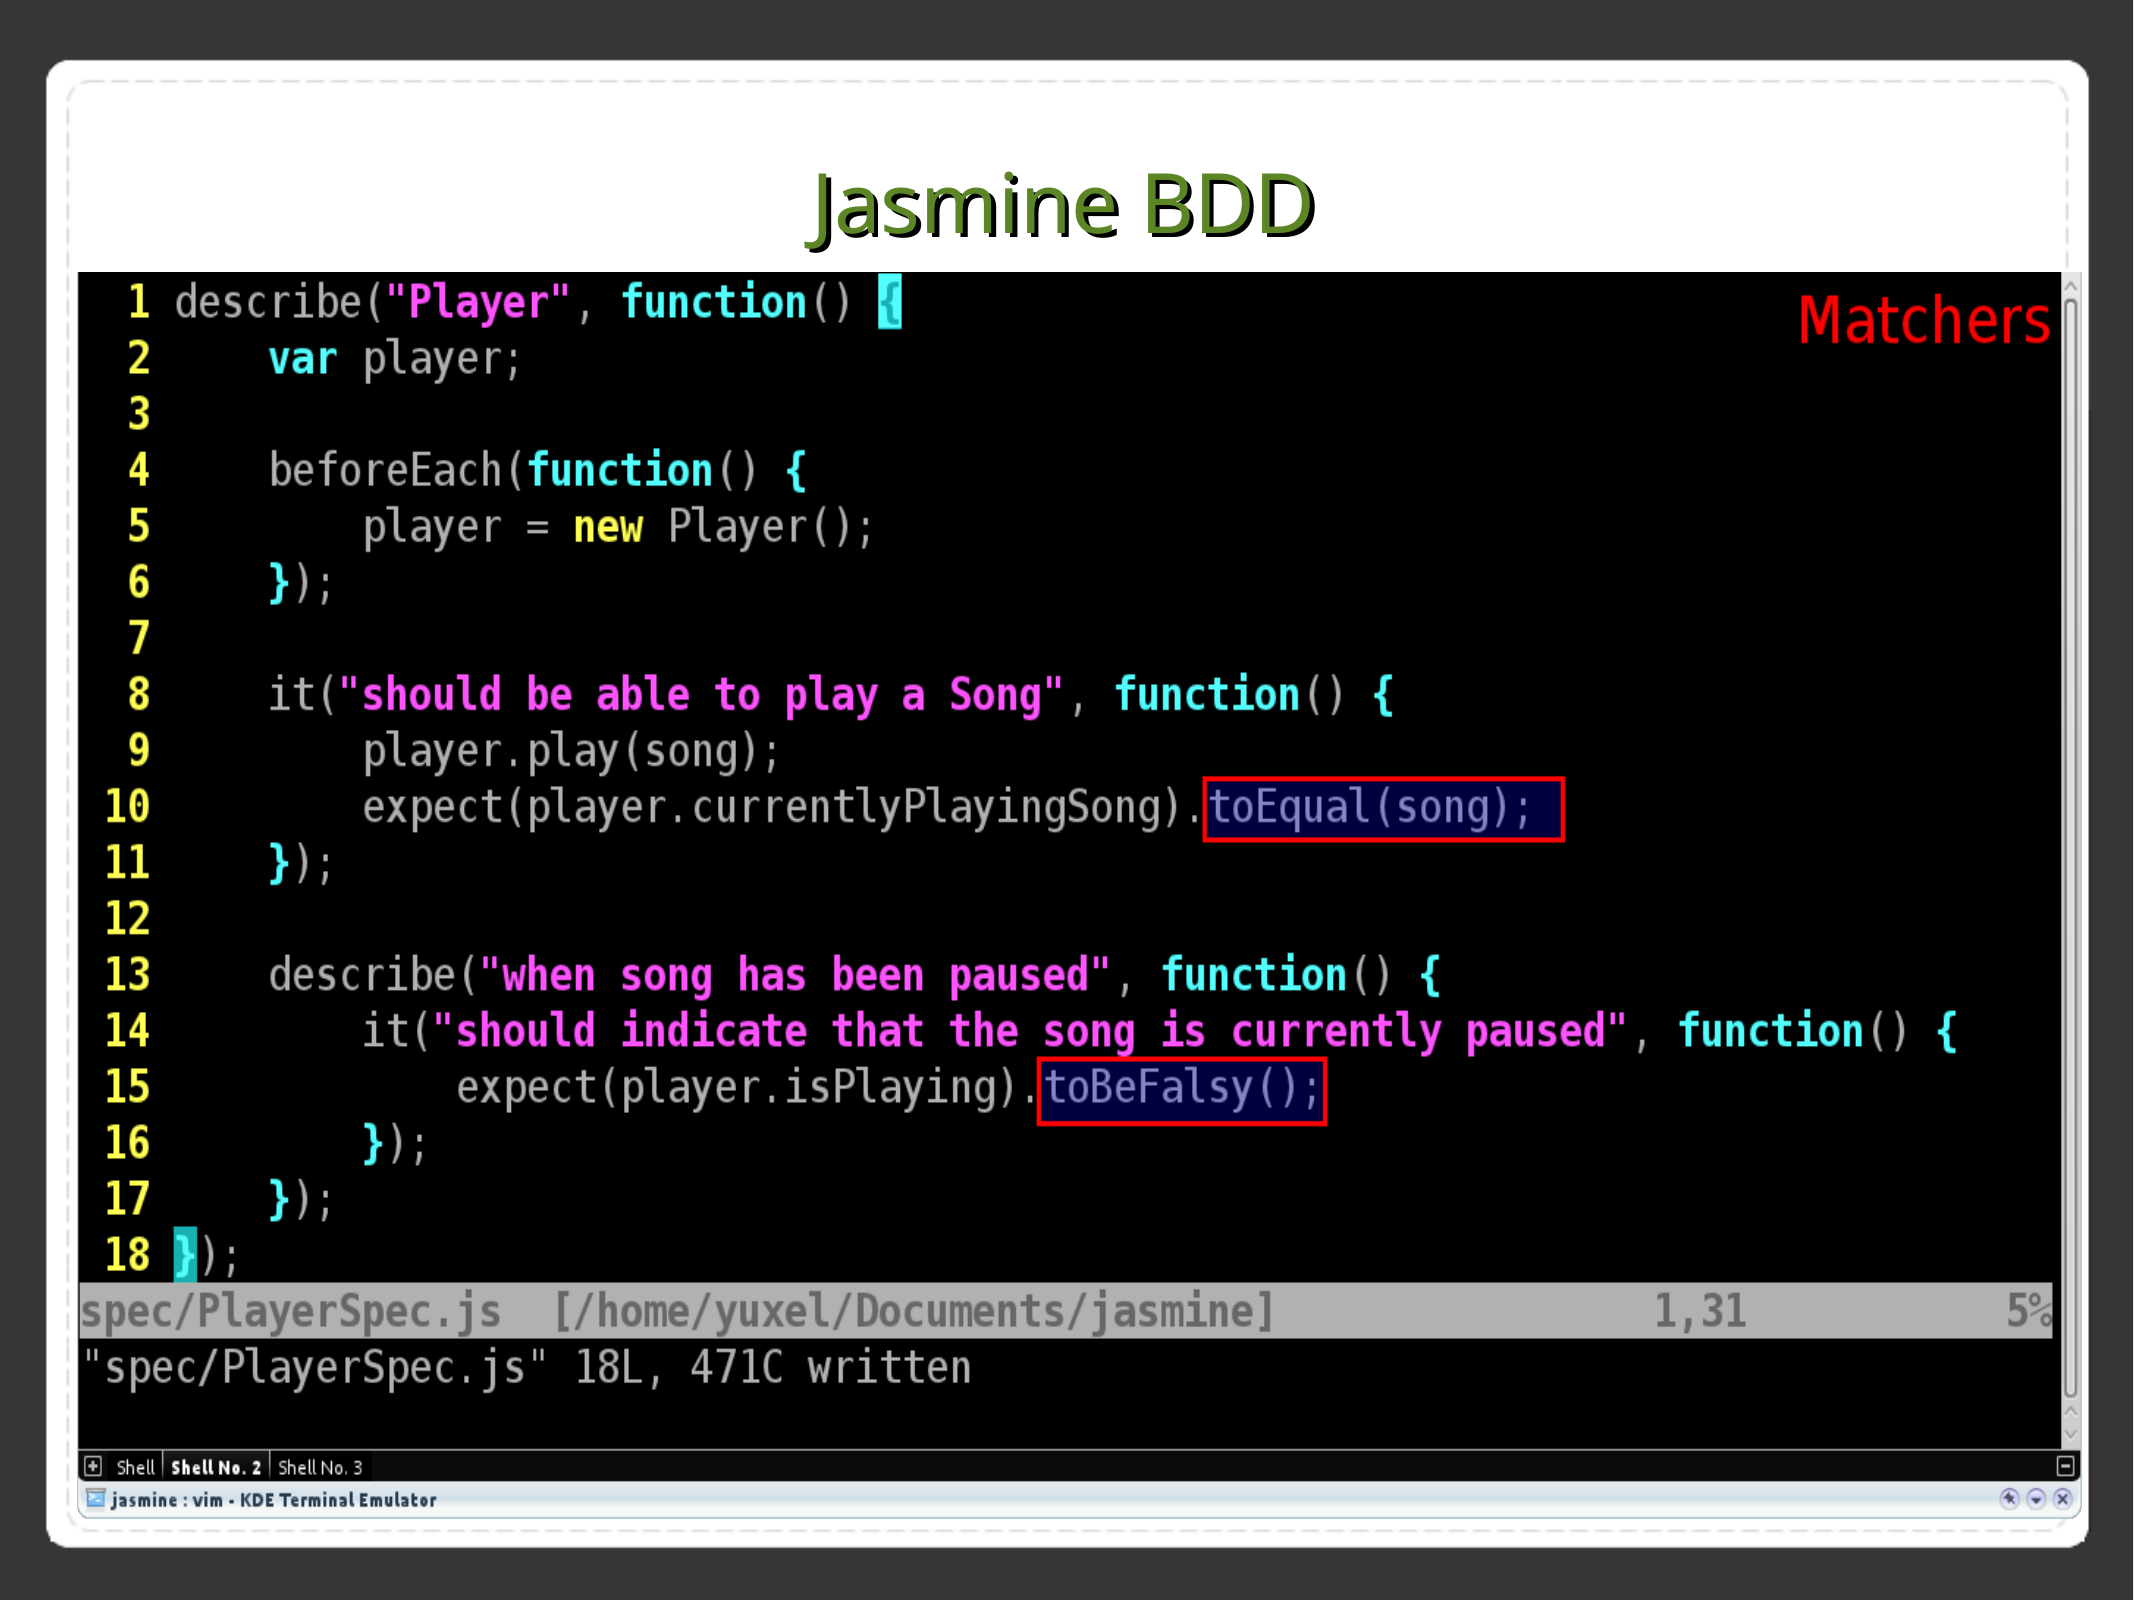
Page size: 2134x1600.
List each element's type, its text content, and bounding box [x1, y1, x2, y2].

text_box Jasmine BDD [811, 150, 1317, 251]
picture [0, 0, 2134, 1600]
